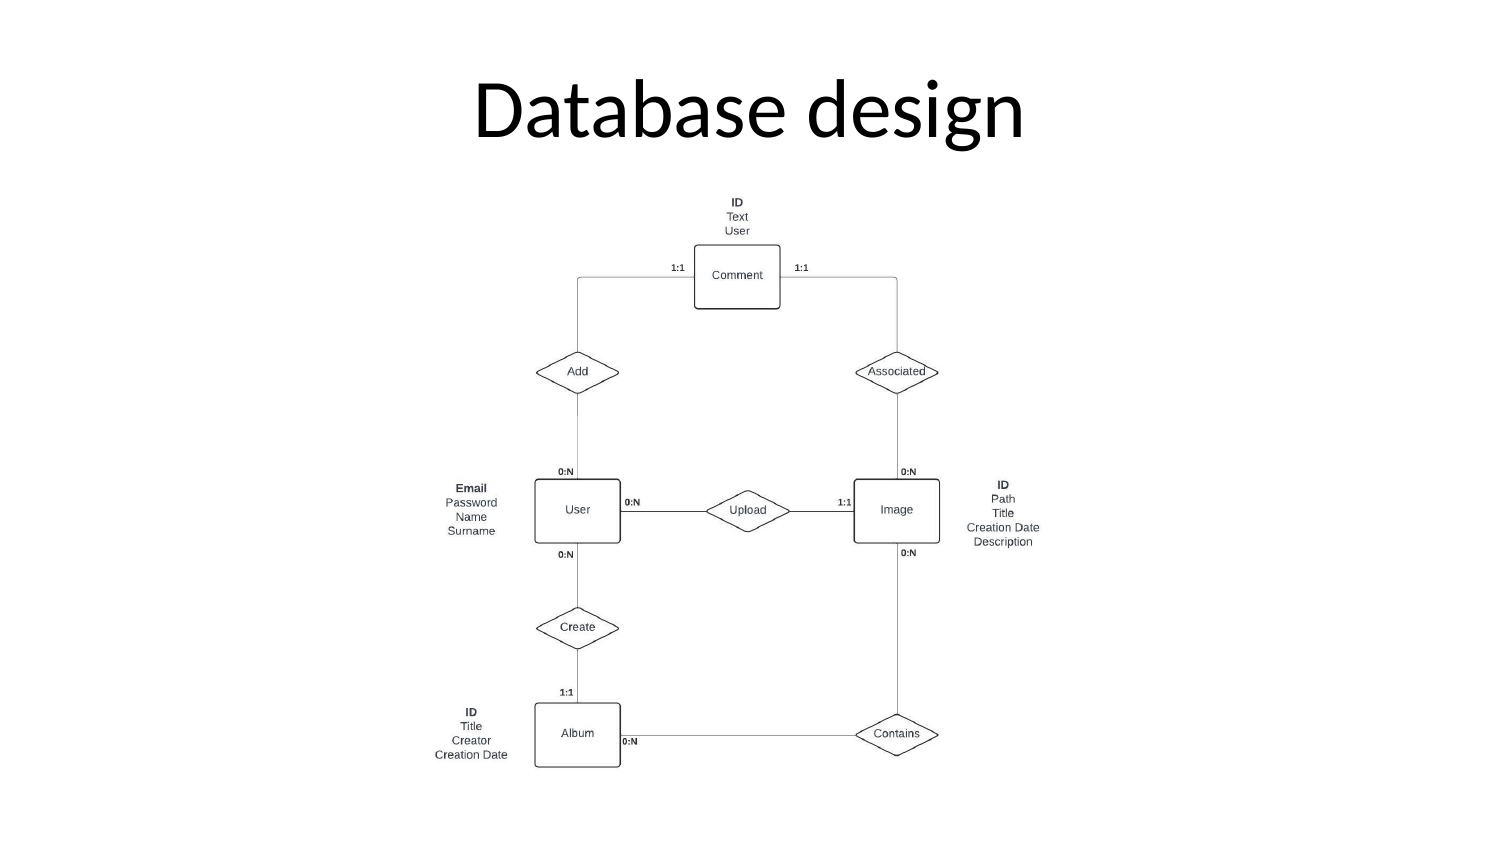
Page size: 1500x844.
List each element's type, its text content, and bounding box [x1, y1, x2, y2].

title Database design [75, 33, 1425, 175]
picture [386, 170, 1088, 788]
